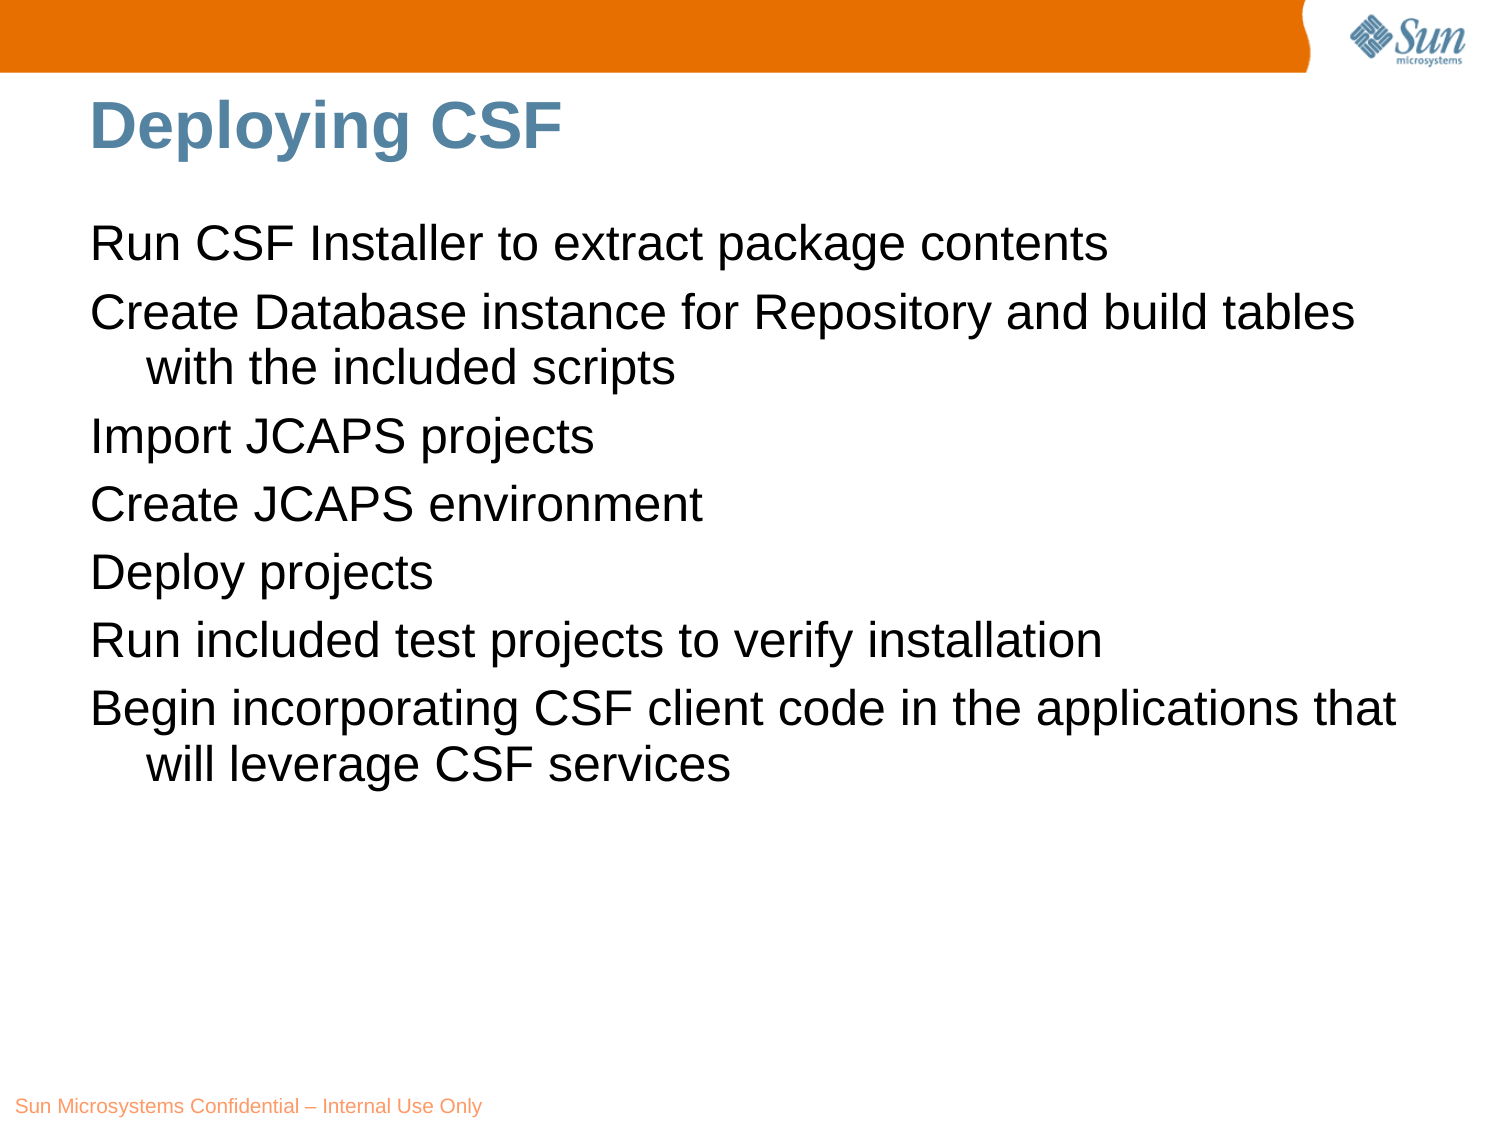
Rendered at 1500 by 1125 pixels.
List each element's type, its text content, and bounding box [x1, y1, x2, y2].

list Run CSF Installer to extract package contents Create Database instance for Repository and build tables with the included scripts Import JCAPS projects Create JCAPS environment Deploy projects Run included test projects to verify installation Begin incorporating CSF client code in the applications that will leverage CSF services [75, 207, 1426, 1005]
picture [0, 0, 1500, 75]
title Deploying CSF [75, 79, 1426, 207]
